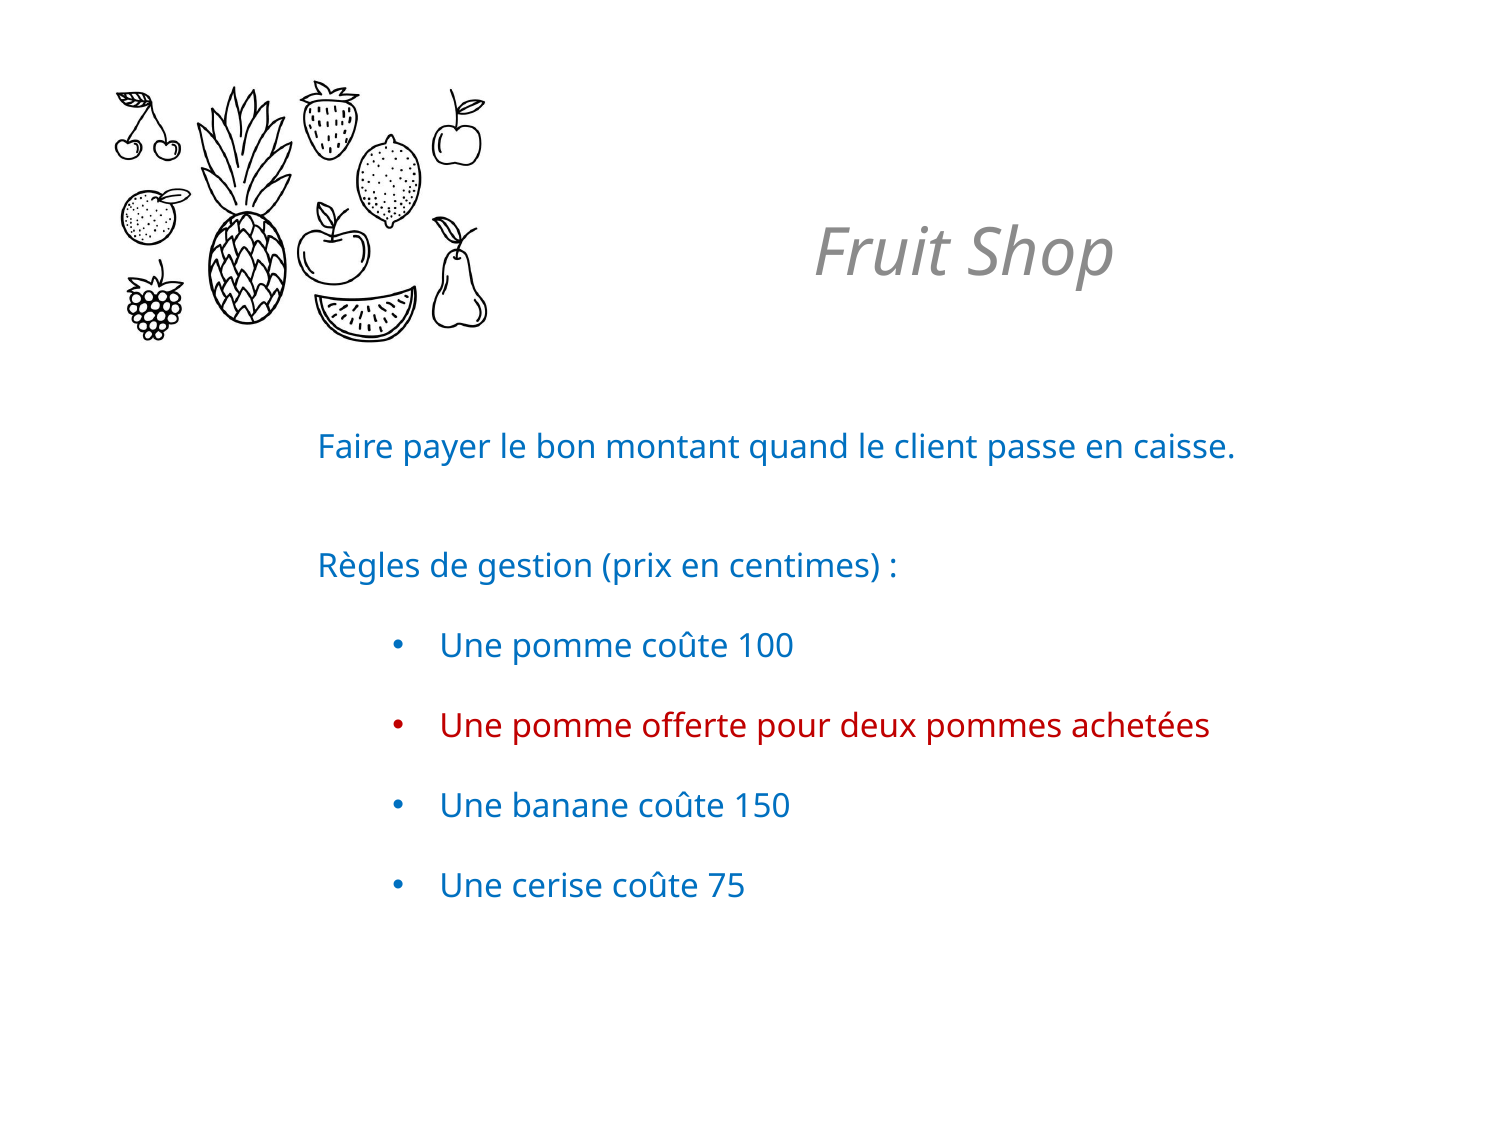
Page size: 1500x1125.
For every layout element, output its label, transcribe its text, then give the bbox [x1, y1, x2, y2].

picture [110, 78, 490, 344]
text_box Faire payer le bon montant quand le client passe en caisse. Règles de gestion (prix en centimes) : Une pomme coûte 100 Une pomme offerte pour deux pommes achetées Une banane coûte 150 Une cerise coûte 75 [302, 417, 1418, 948]
text_box Fruit Shop [506, 6, 1424, 492]
